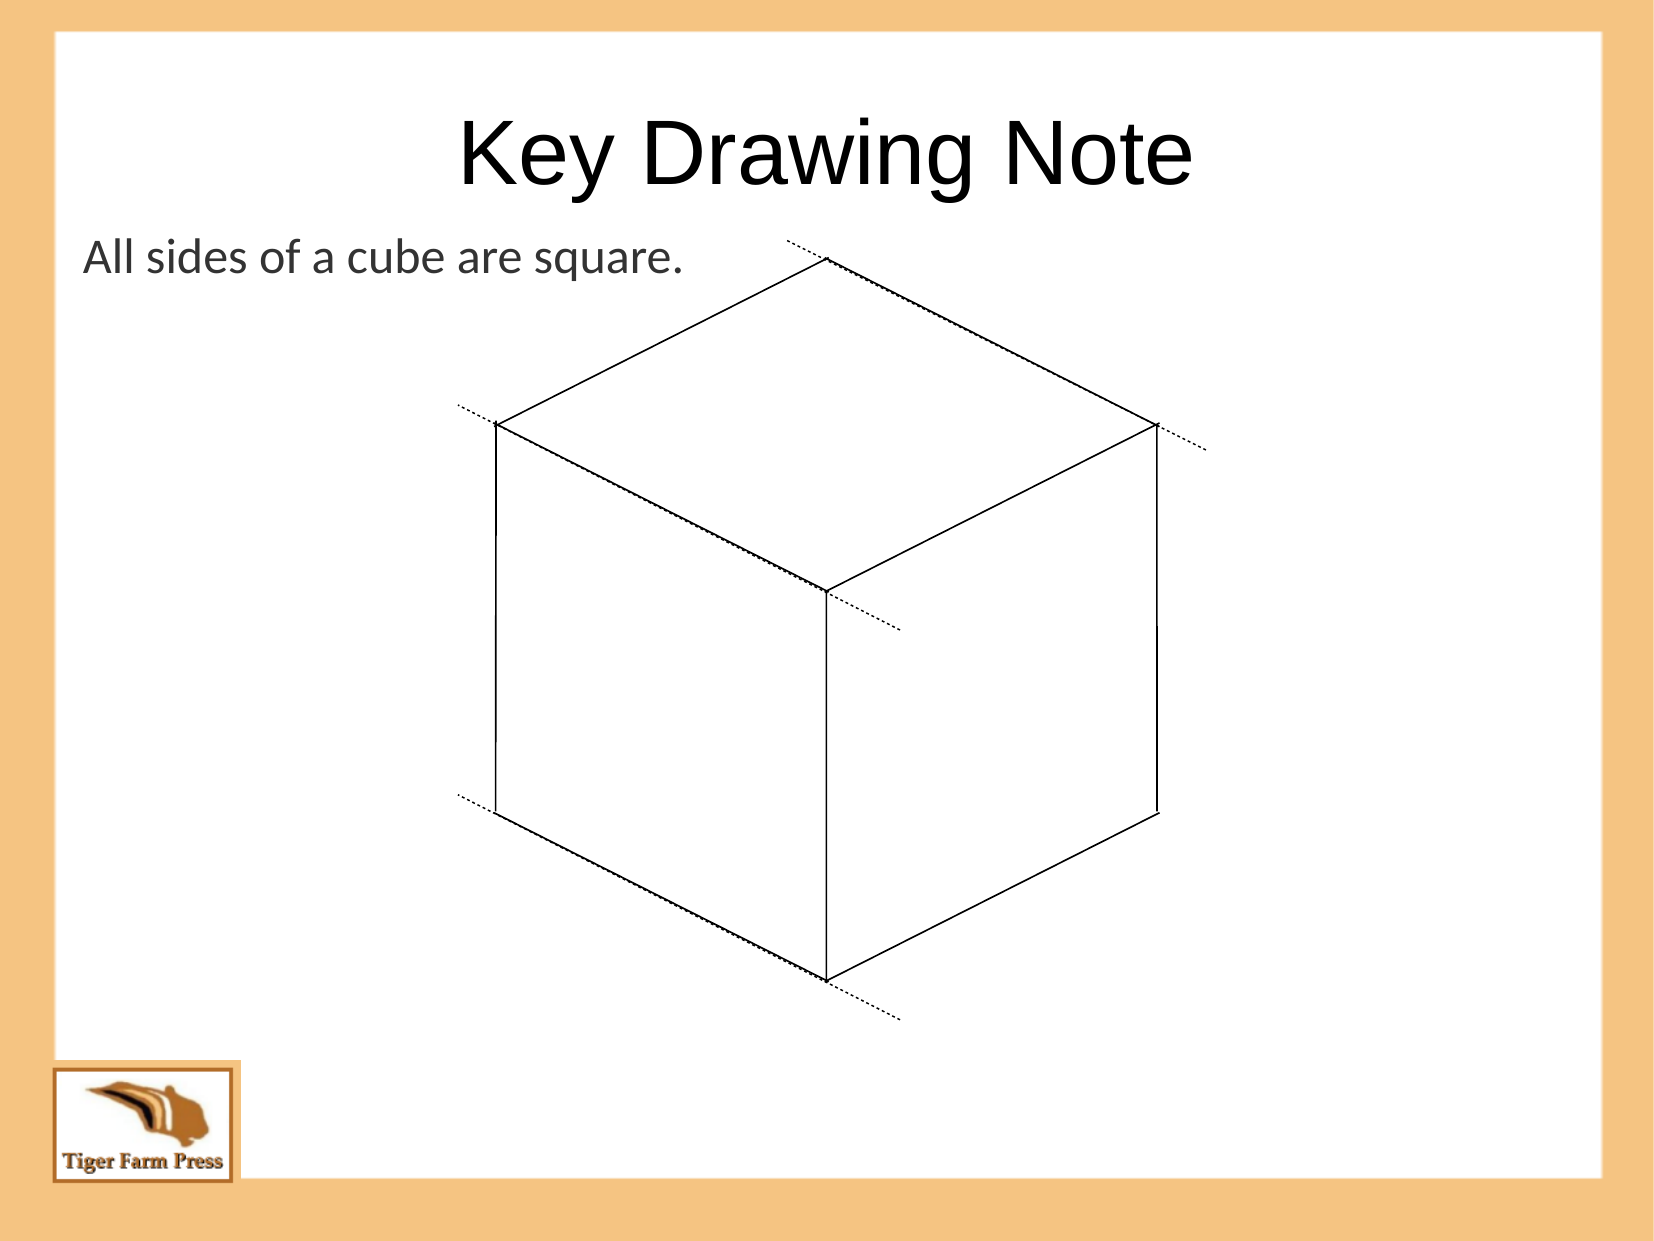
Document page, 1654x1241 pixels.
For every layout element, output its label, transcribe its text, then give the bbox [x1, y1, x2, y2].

list All sides of a cube are square. [82, 237, 1572, 1056]
title Key Drawing Note [82, 49, 1571, 237]
picture [0, 0, 1654, 1241]
